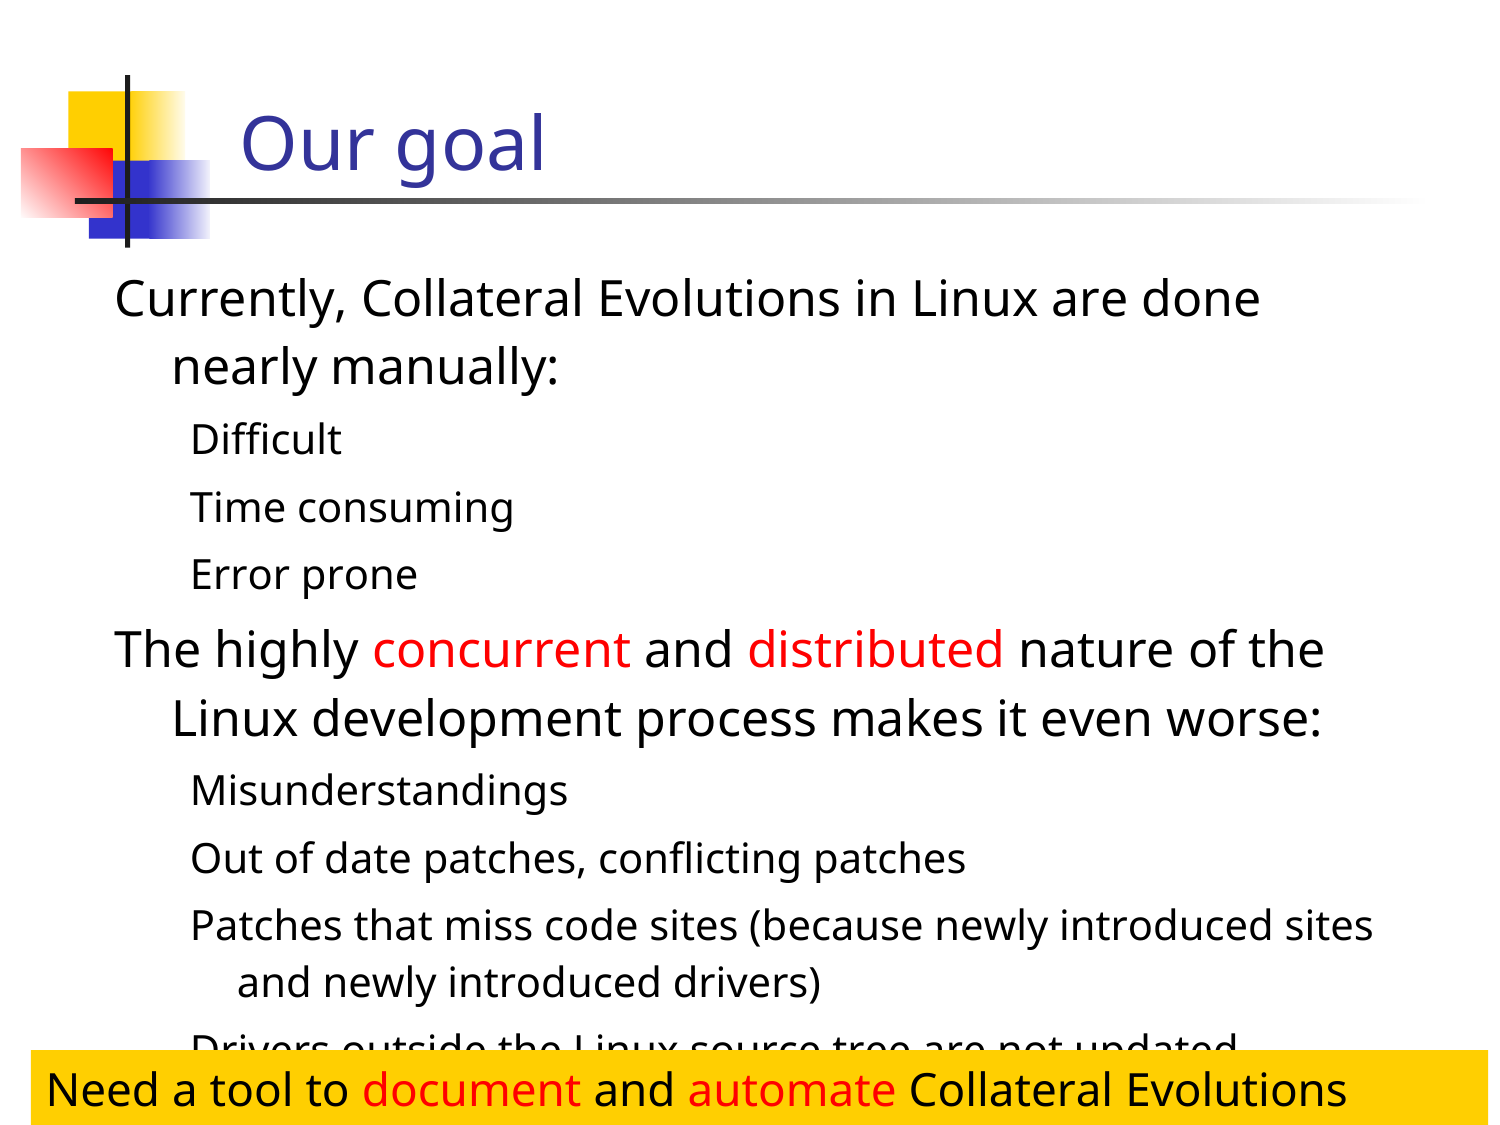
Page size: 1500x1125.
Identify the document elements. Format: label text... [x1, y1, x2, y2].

text_box Need a tool to document and automate Collateral Evolutions [30, 1050, 1489, 1125]
title Our goal [224, 12, 1500, 200]
list Currently, Collateral Evolutions in Linux are done nearly manually: Difficult Time consuming Error prone The highly concurrent and distributed nature of the Linux development process makes it even worse: Misunderstandings Out of date patches, conflicting patches Patches that miss code sites (because newly introduced sites and newly introduced drivers) Drivers outside the Linux source tree are not updated [100, 255, 1424, 1036]
